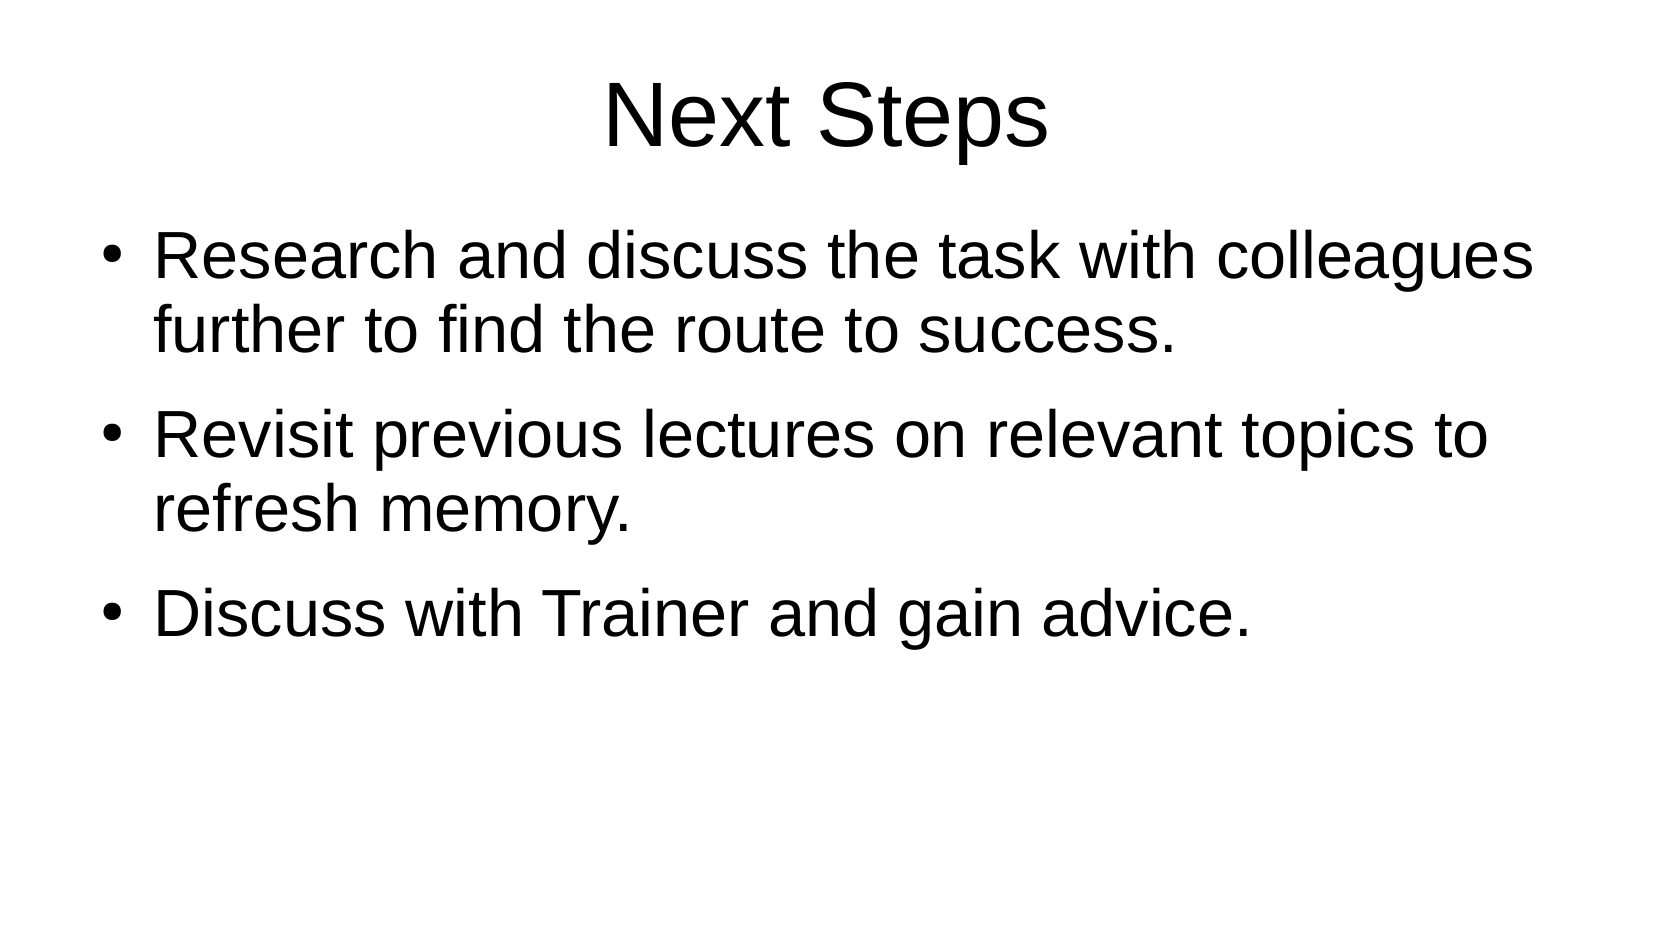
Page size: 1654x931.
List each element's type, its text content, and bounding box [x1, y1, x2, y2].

list Research and discuss the task with colleagues further to find the route to success. Revisit previous lectures on relevant topics to refresh memory. Discuss with Trainer and gain advice. [82, 217, 1571, 758]
title Next Steps [82, 37, 1571, 193]
